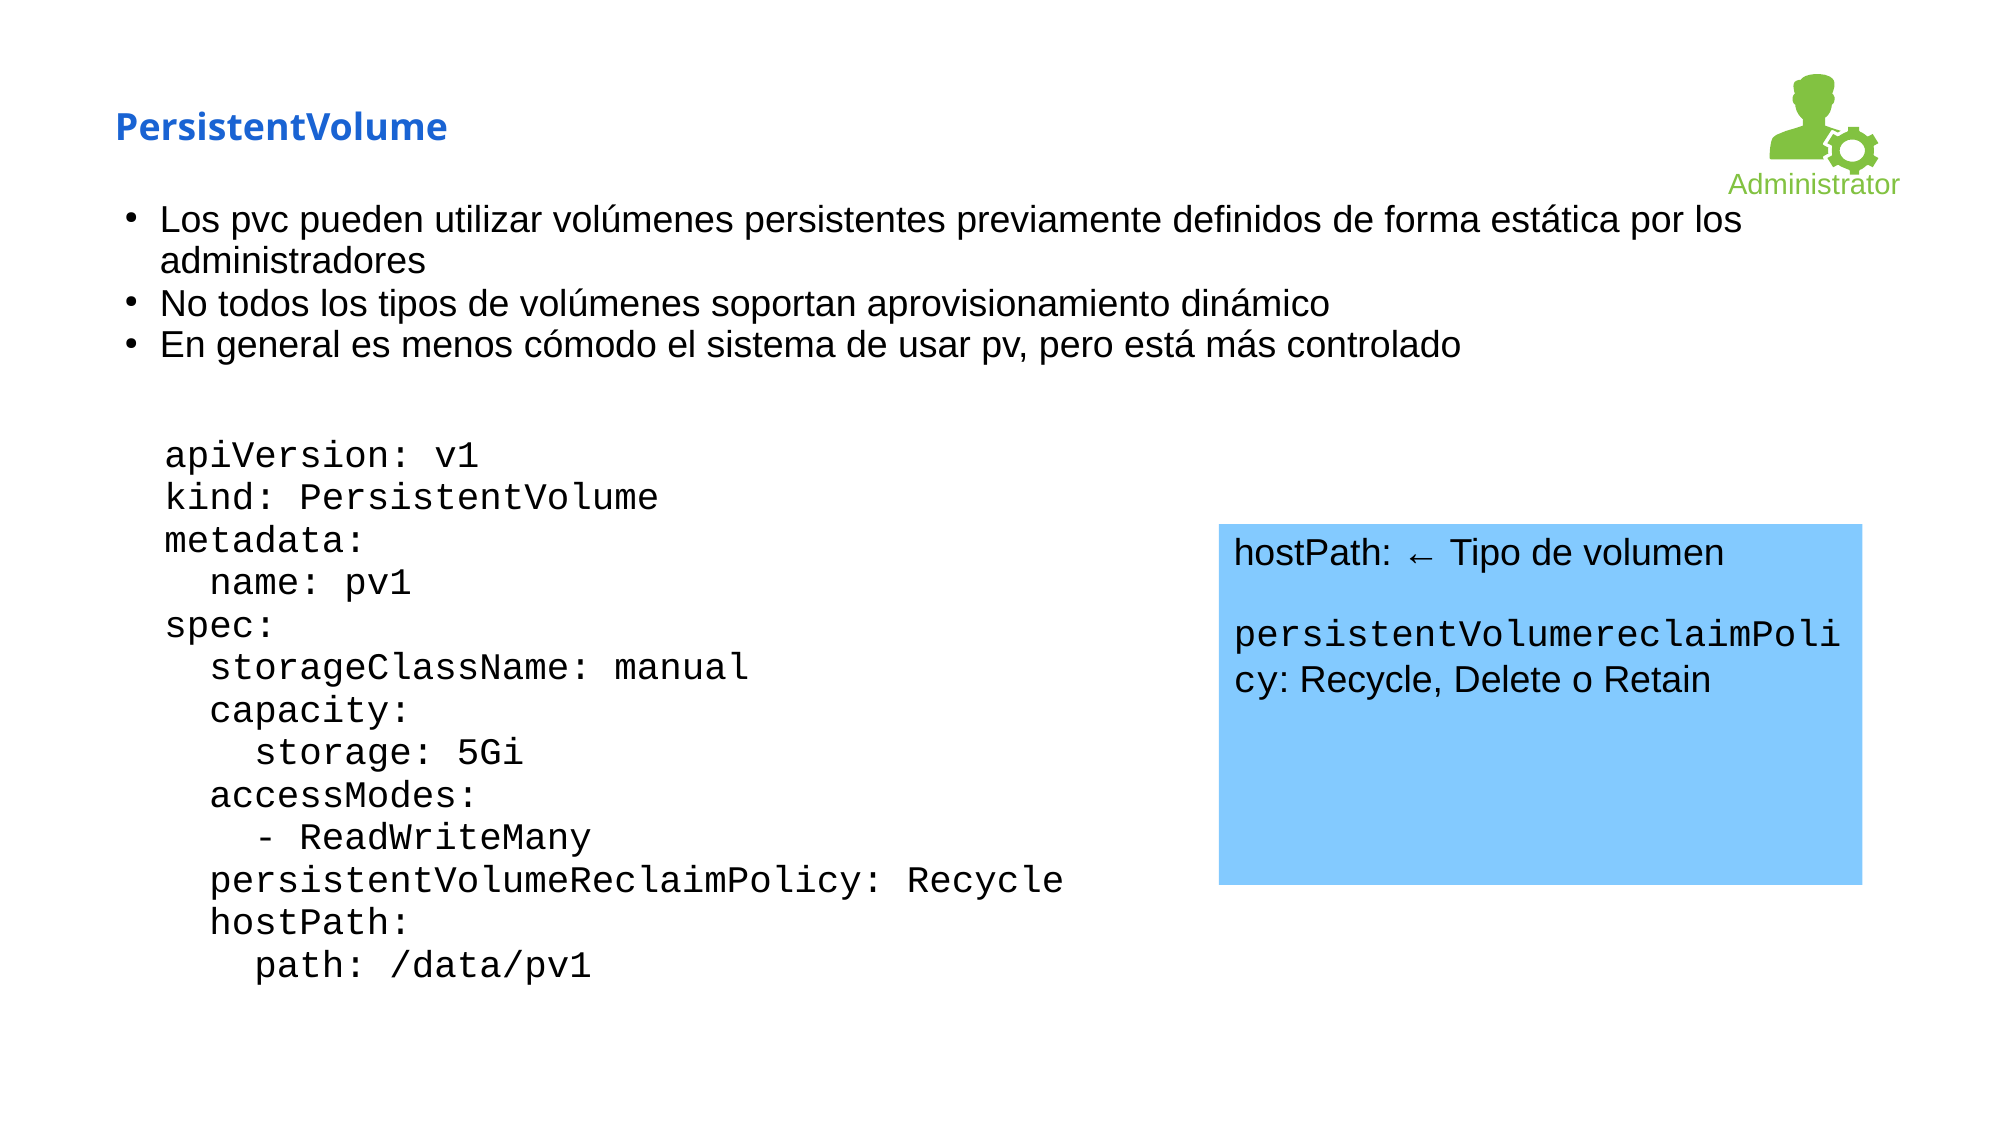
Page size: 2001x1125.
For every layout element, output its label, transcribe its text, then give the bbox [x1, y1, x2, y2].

text_box apiVersion: v1 kind: PersistentVolume metadata: name: pv1 spec: storageClassName: manual capacity: storage: 5Gi accessModes: - ReadWriteMany persistentVolumeReclaimPolicy: Recycle hostPath: path: /data/pv1 [149, 428, 1106, 1039]
text_box [1827, 126, 1879, 150]
text_box [1769, 74, 1841, 150]
text_box Los pvc pueden utilizar volúmenes persistentes previamente definidos de forma estática por los administradores No todos los tipos de volúmenes soportan aprovisionamiento dinámico En general es menos cómodo el sistema de usar pv, pero está más controlado [109, 190, 1860, 461]
text_box PersistentVolume [115, 100, 449, 152]
text_box hostPath: ← Tipo de volumen persistentVolumereclaimPolicy: Recycle, Delete o Retain [1218, 524, 1863, 885]
text_box Administrator [1696, 150, 1927, 211]
